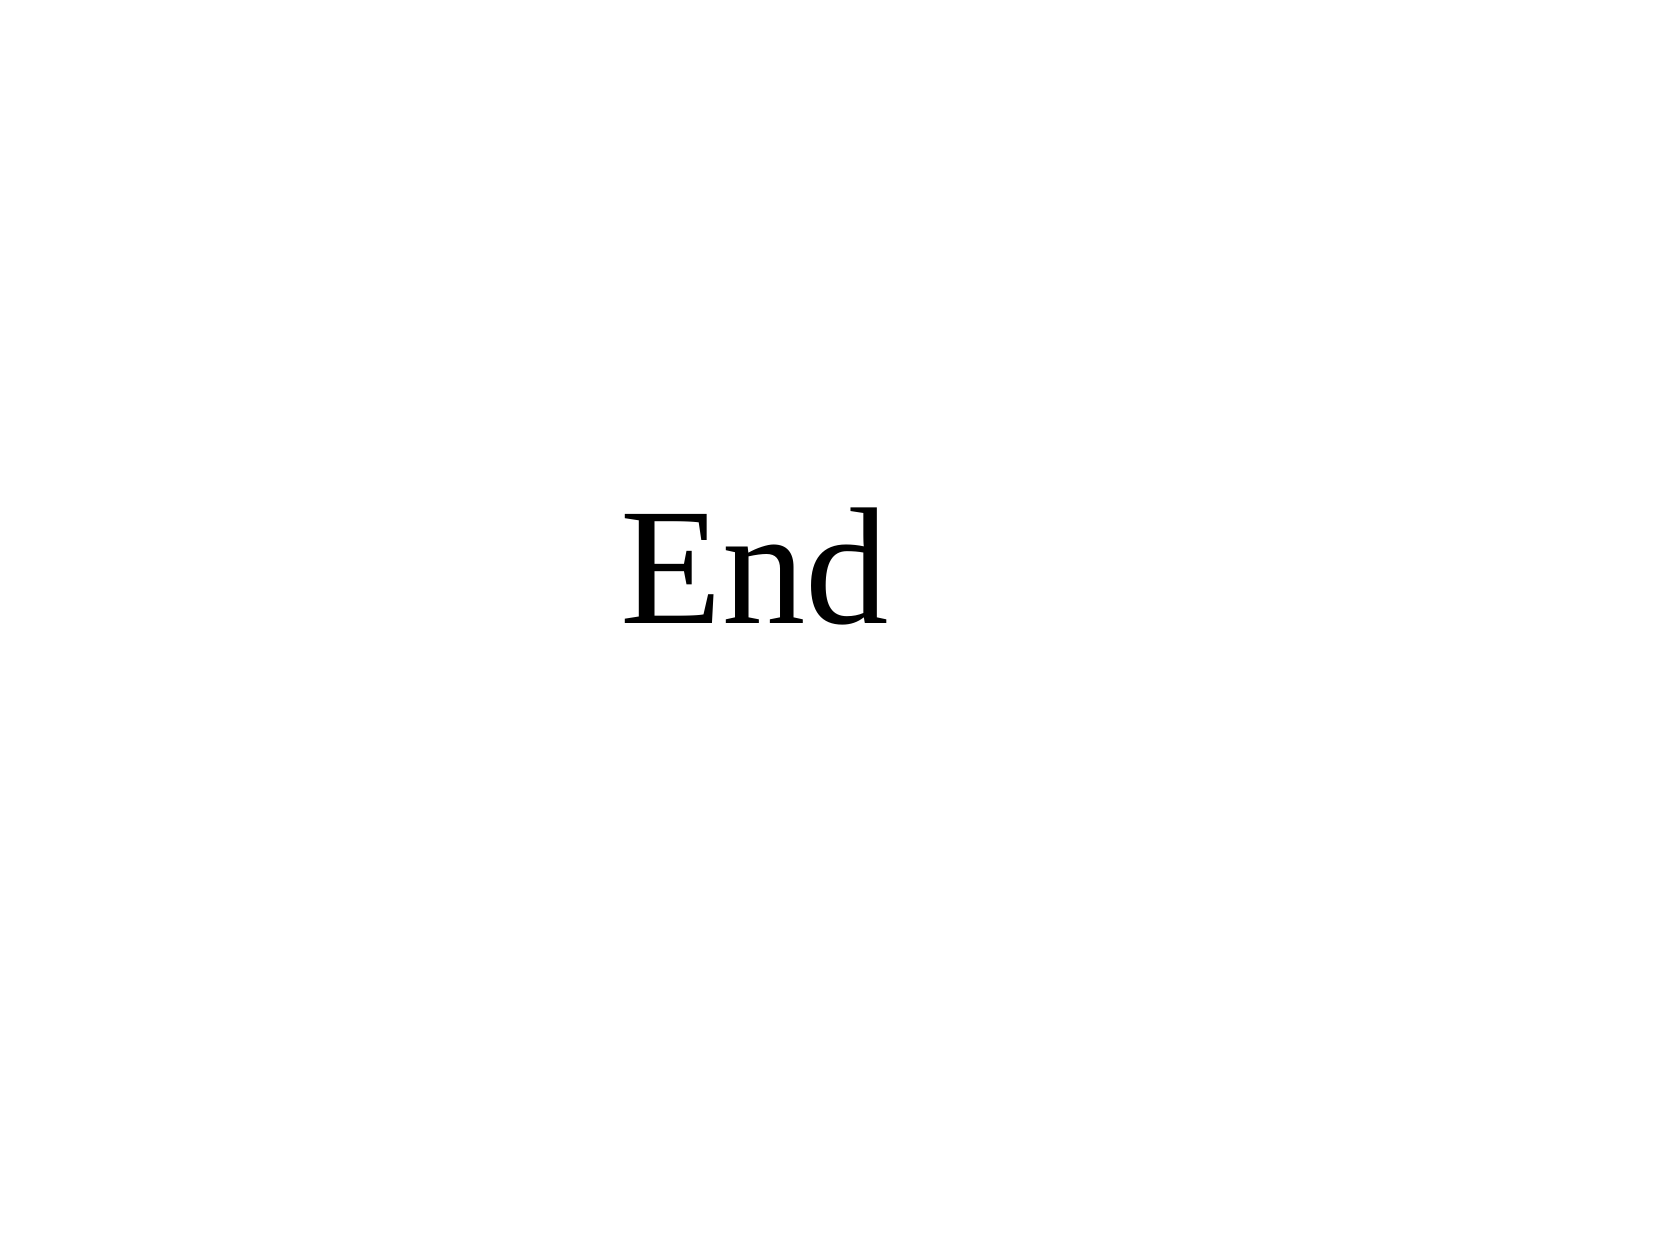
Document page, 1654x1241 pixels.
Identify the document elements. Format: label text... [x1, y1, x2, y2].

text_box End [620, 475, 934, 661]
